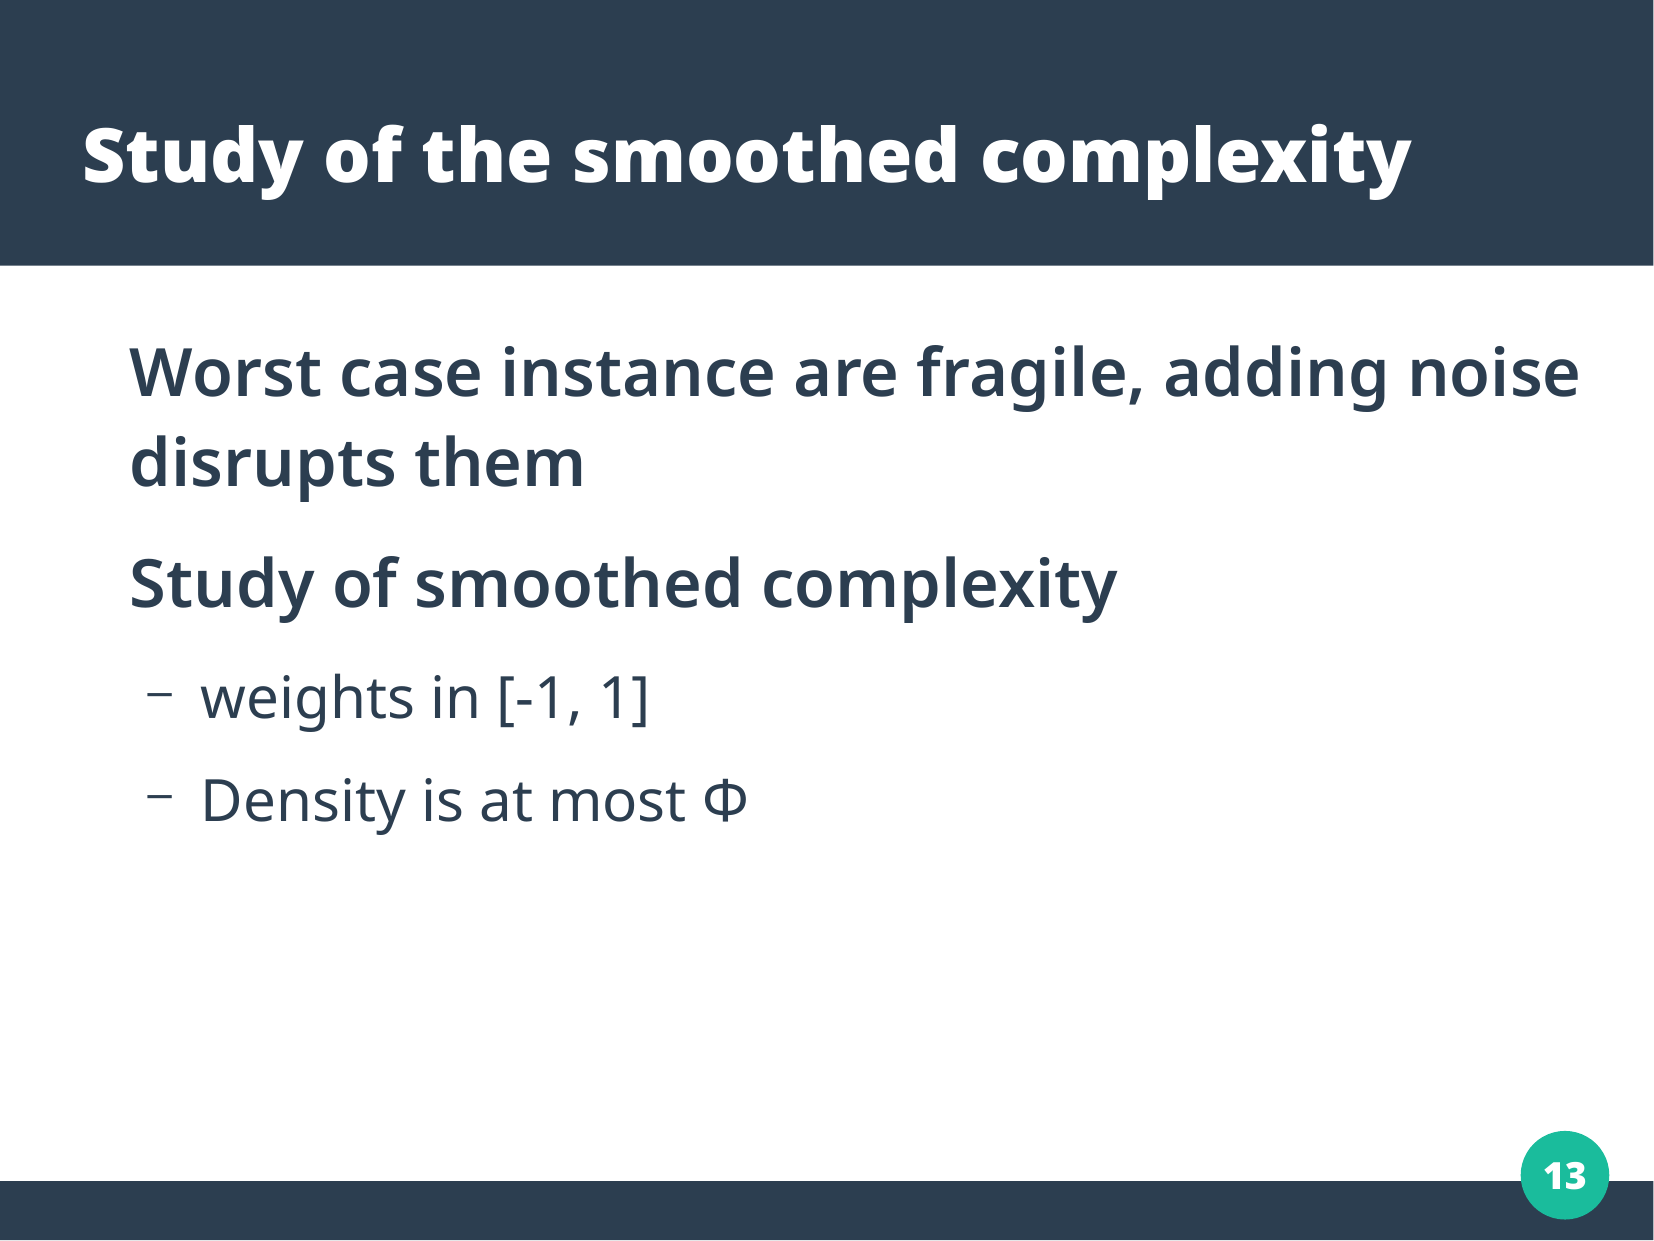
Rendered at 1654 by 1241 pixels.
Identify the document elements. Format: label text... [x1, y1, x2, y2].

title Study of the smoothed complexity [82, 49, 1571, 257]
list Worst case instance are fragile, adding noise disrupts them Study of smoothed complexity weights in [-1, 1] Density is at most Φ [59, 324, 1595, 1152]
